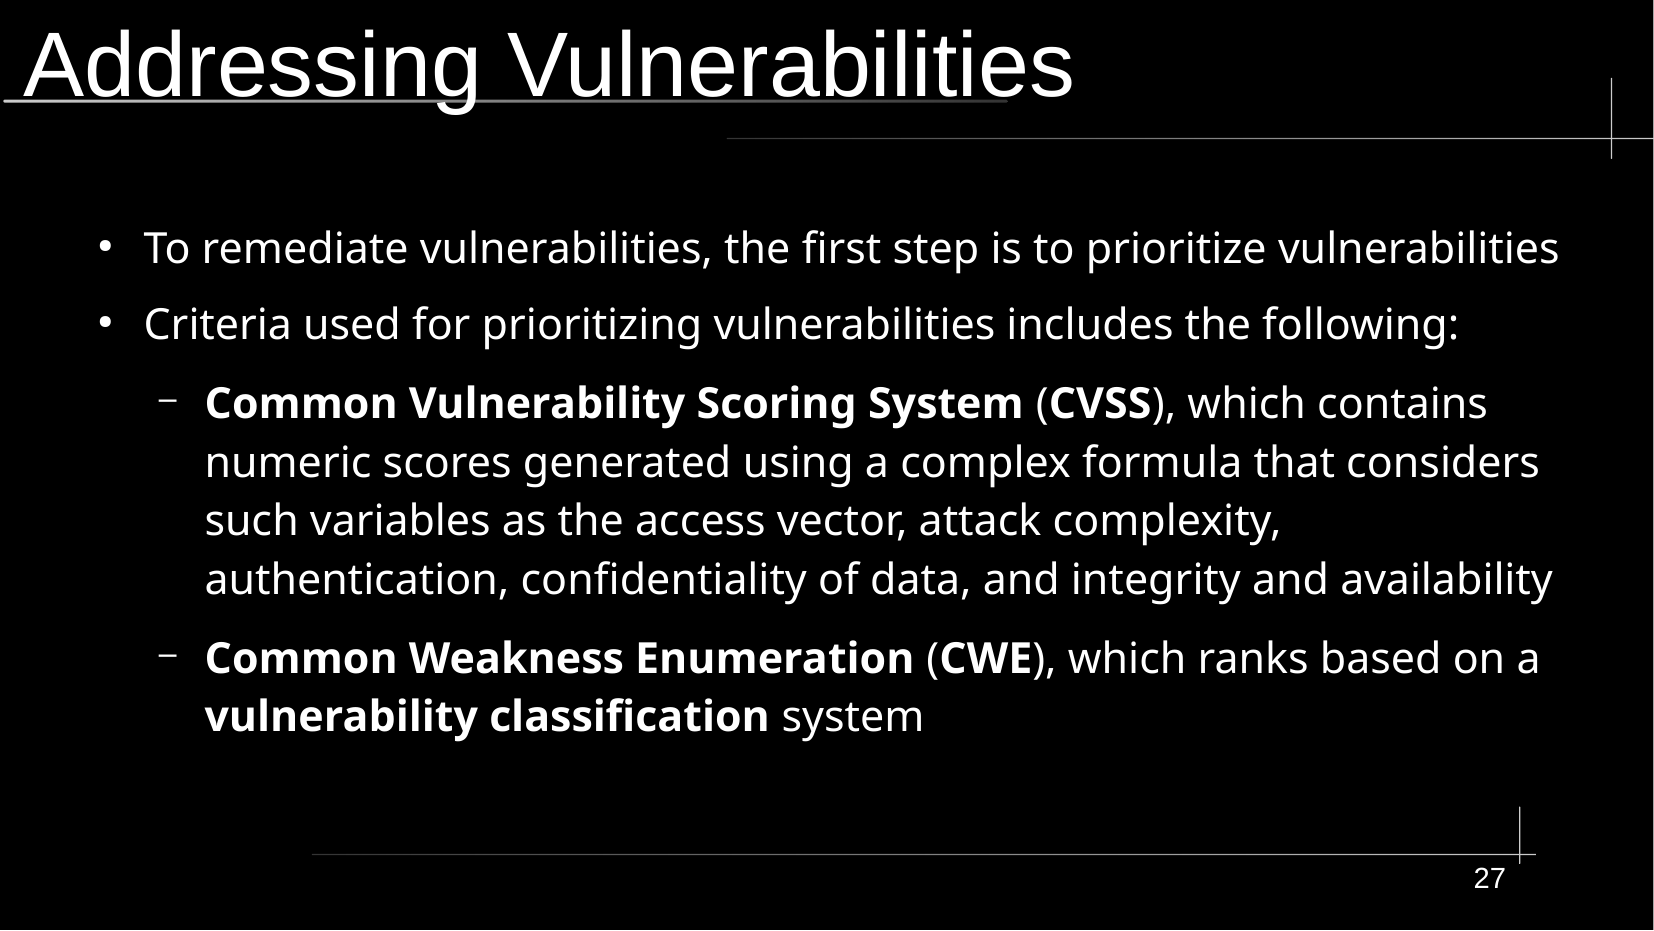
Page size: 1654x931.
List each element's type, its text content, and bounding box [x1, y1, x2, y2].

list To remediate vulnerabilities, the first step is to prioritize vulnerabilities Criteria used for prioritizing vulnerabilities includes the following: Common Vulnerability Scoring System (CVSS), which contains numeric scores generated using a complex formula that considers such variables as the access vector, attack complexity, authentication, confidentiality of data, and integrity and availability Common Weakness Enumeration (CWE), which ranks based on a vulnerability classification system [82, 217, 1571, 758]
title Addressing Vulnerabilities [23, 11, 1589, 119]
